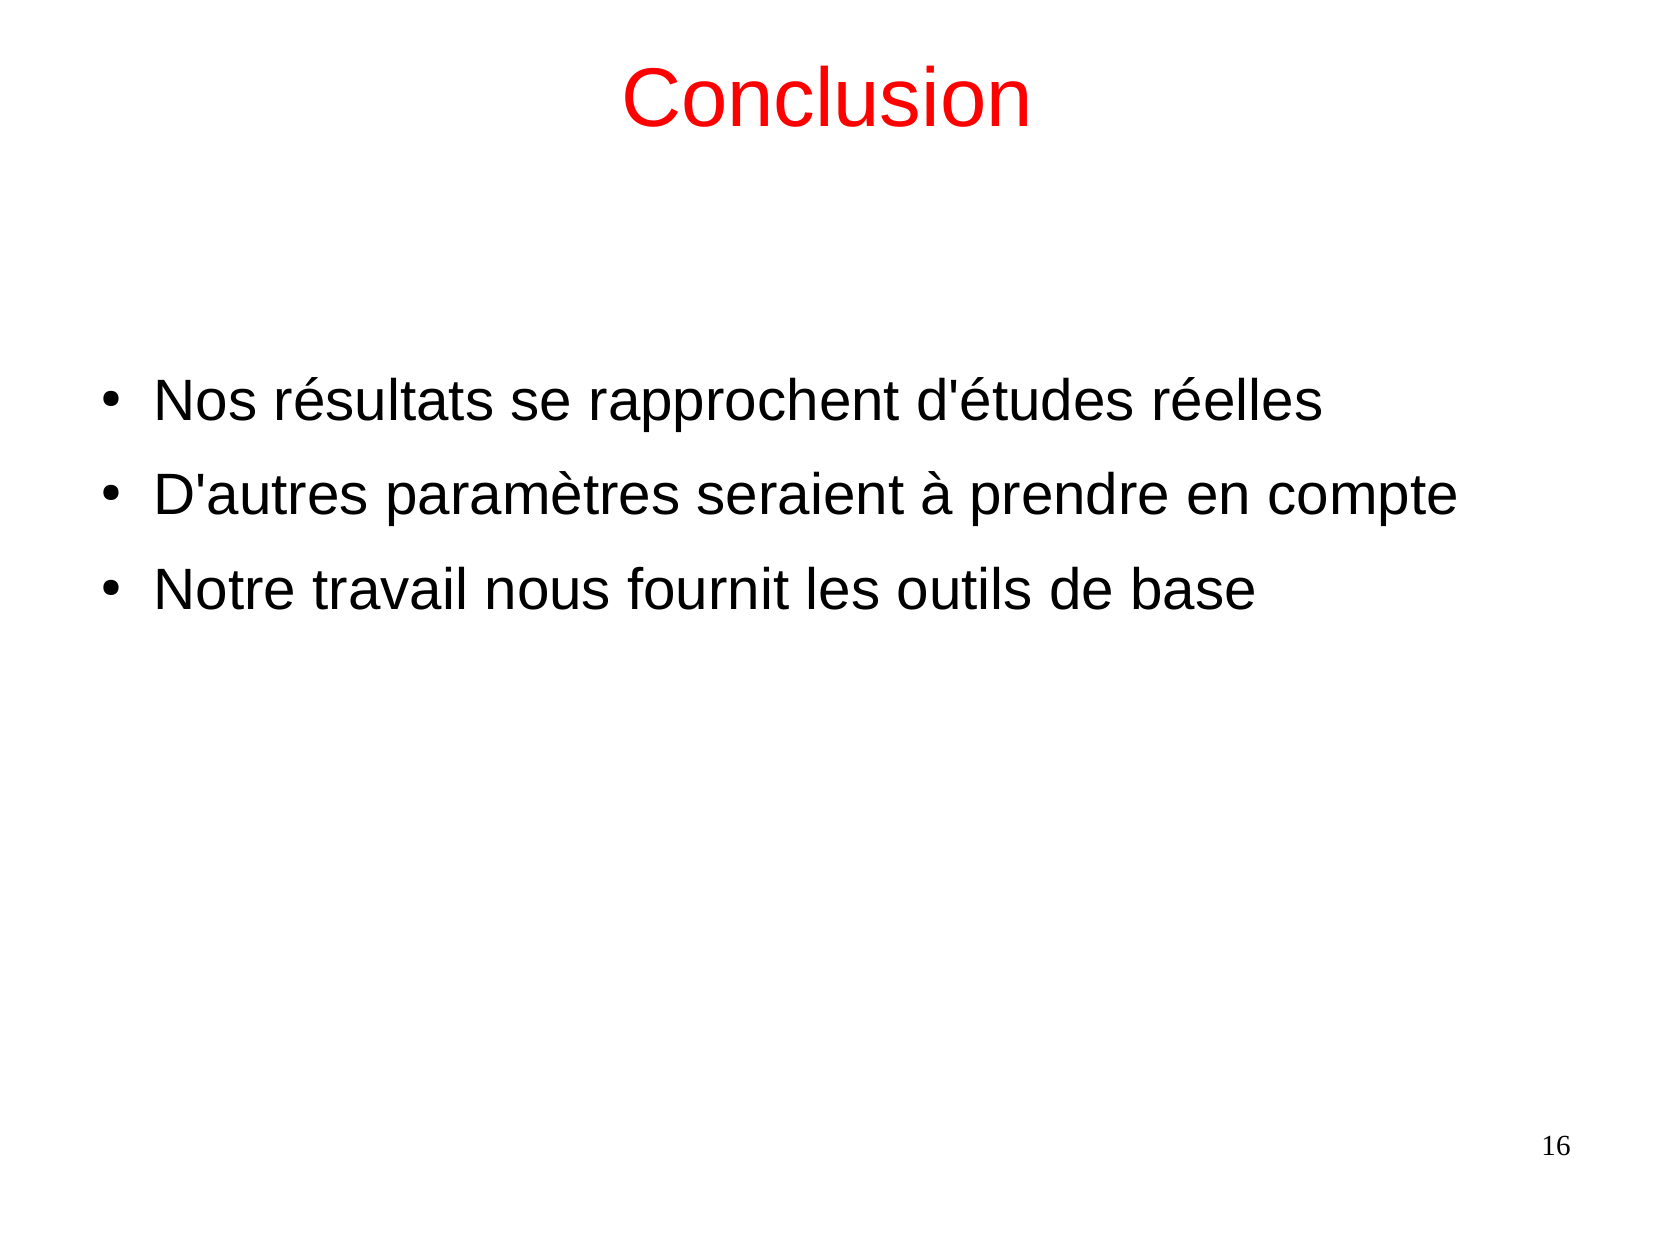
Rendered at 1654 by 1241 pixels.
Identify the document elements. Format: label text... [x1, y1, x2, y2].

list Nos résultats se rapprochent d'études réelles D'autres paramètres seraient à prendre en compte Notre travail nous fournit les outils de base [82, 272, 1572, 993]
title Conclusion [82, 0, 1572, 201]
